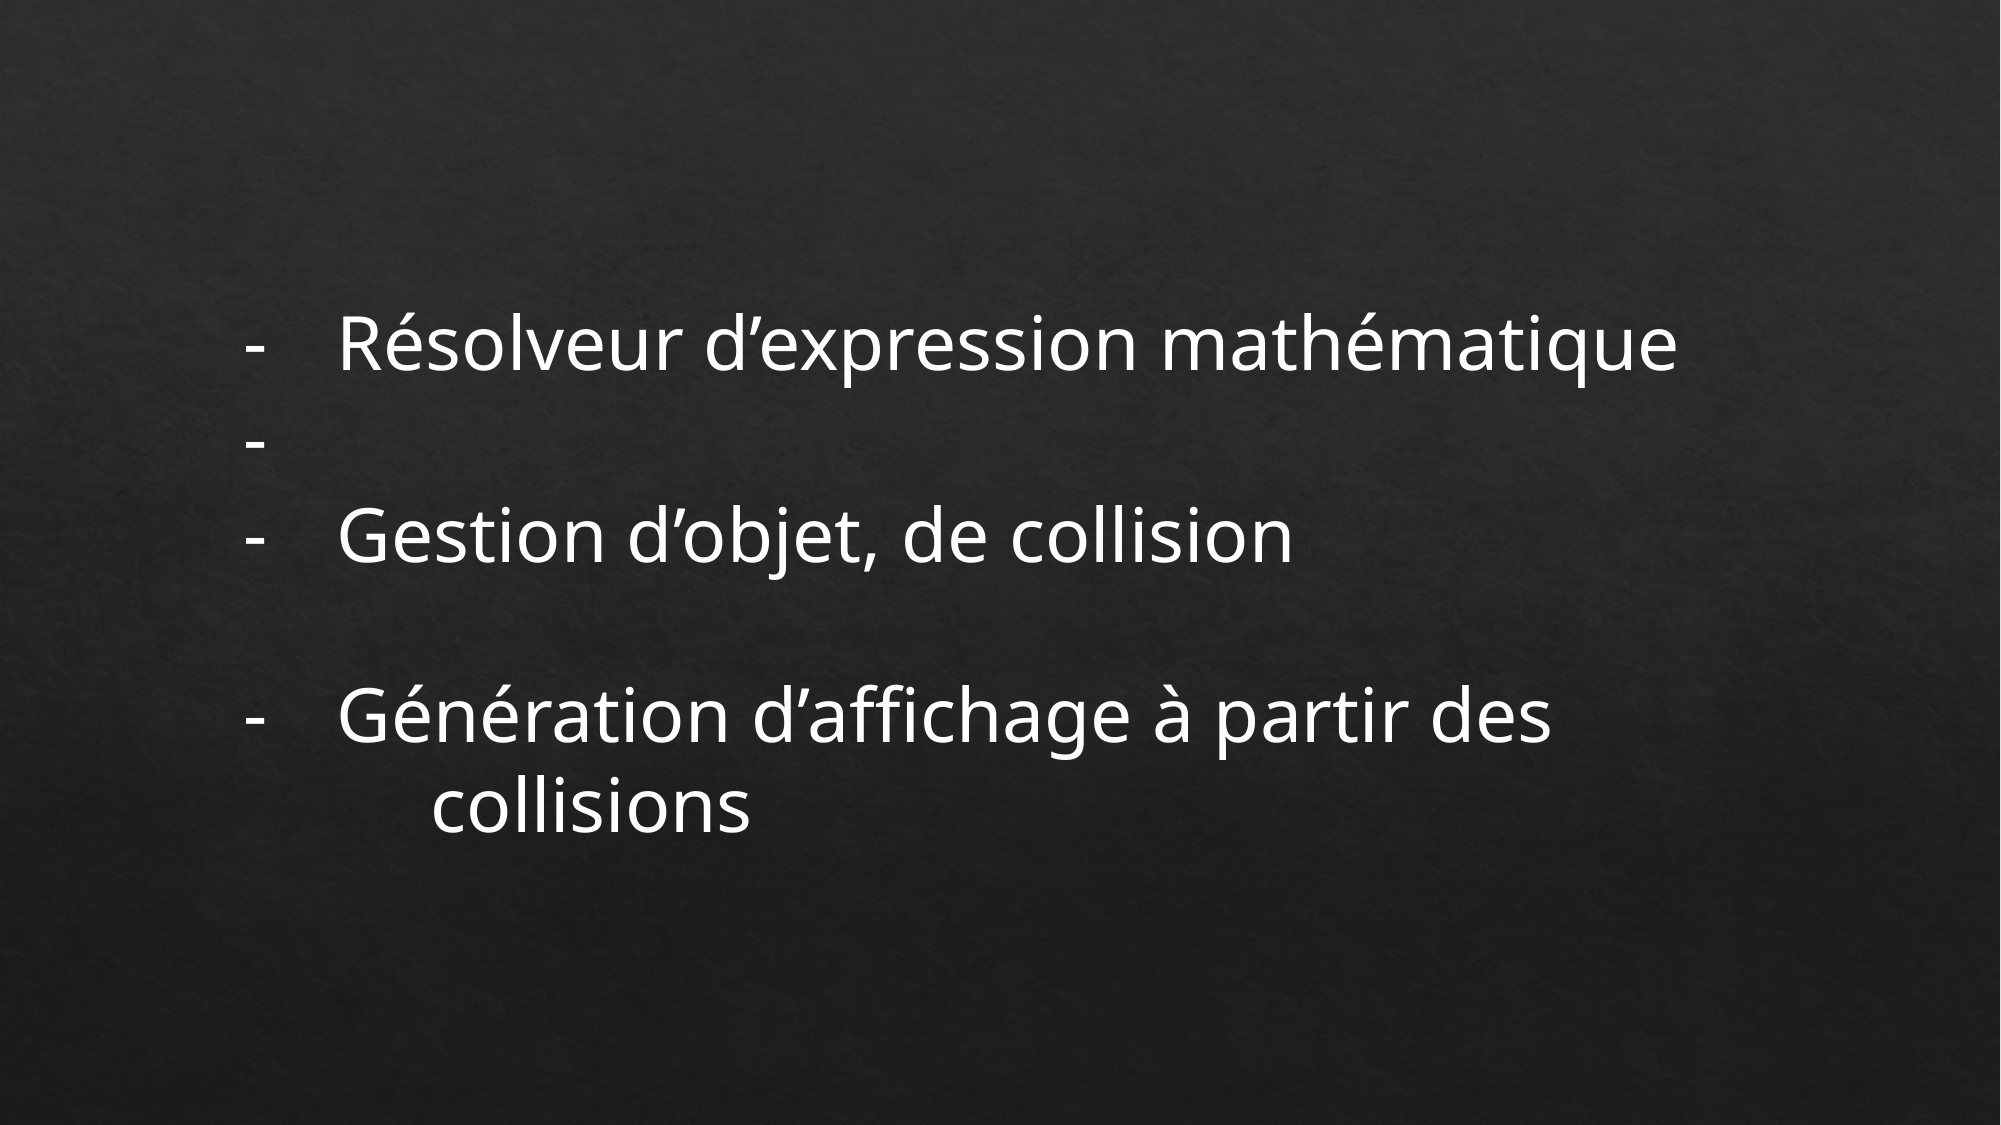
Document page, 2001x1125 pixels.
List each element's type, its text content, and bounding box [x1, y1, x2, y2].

text_box Résolveur d’expression mathématique Gestion d’objet, de collision Génération d’affichage à partir des collisions [228, 287, 1893, 758]
